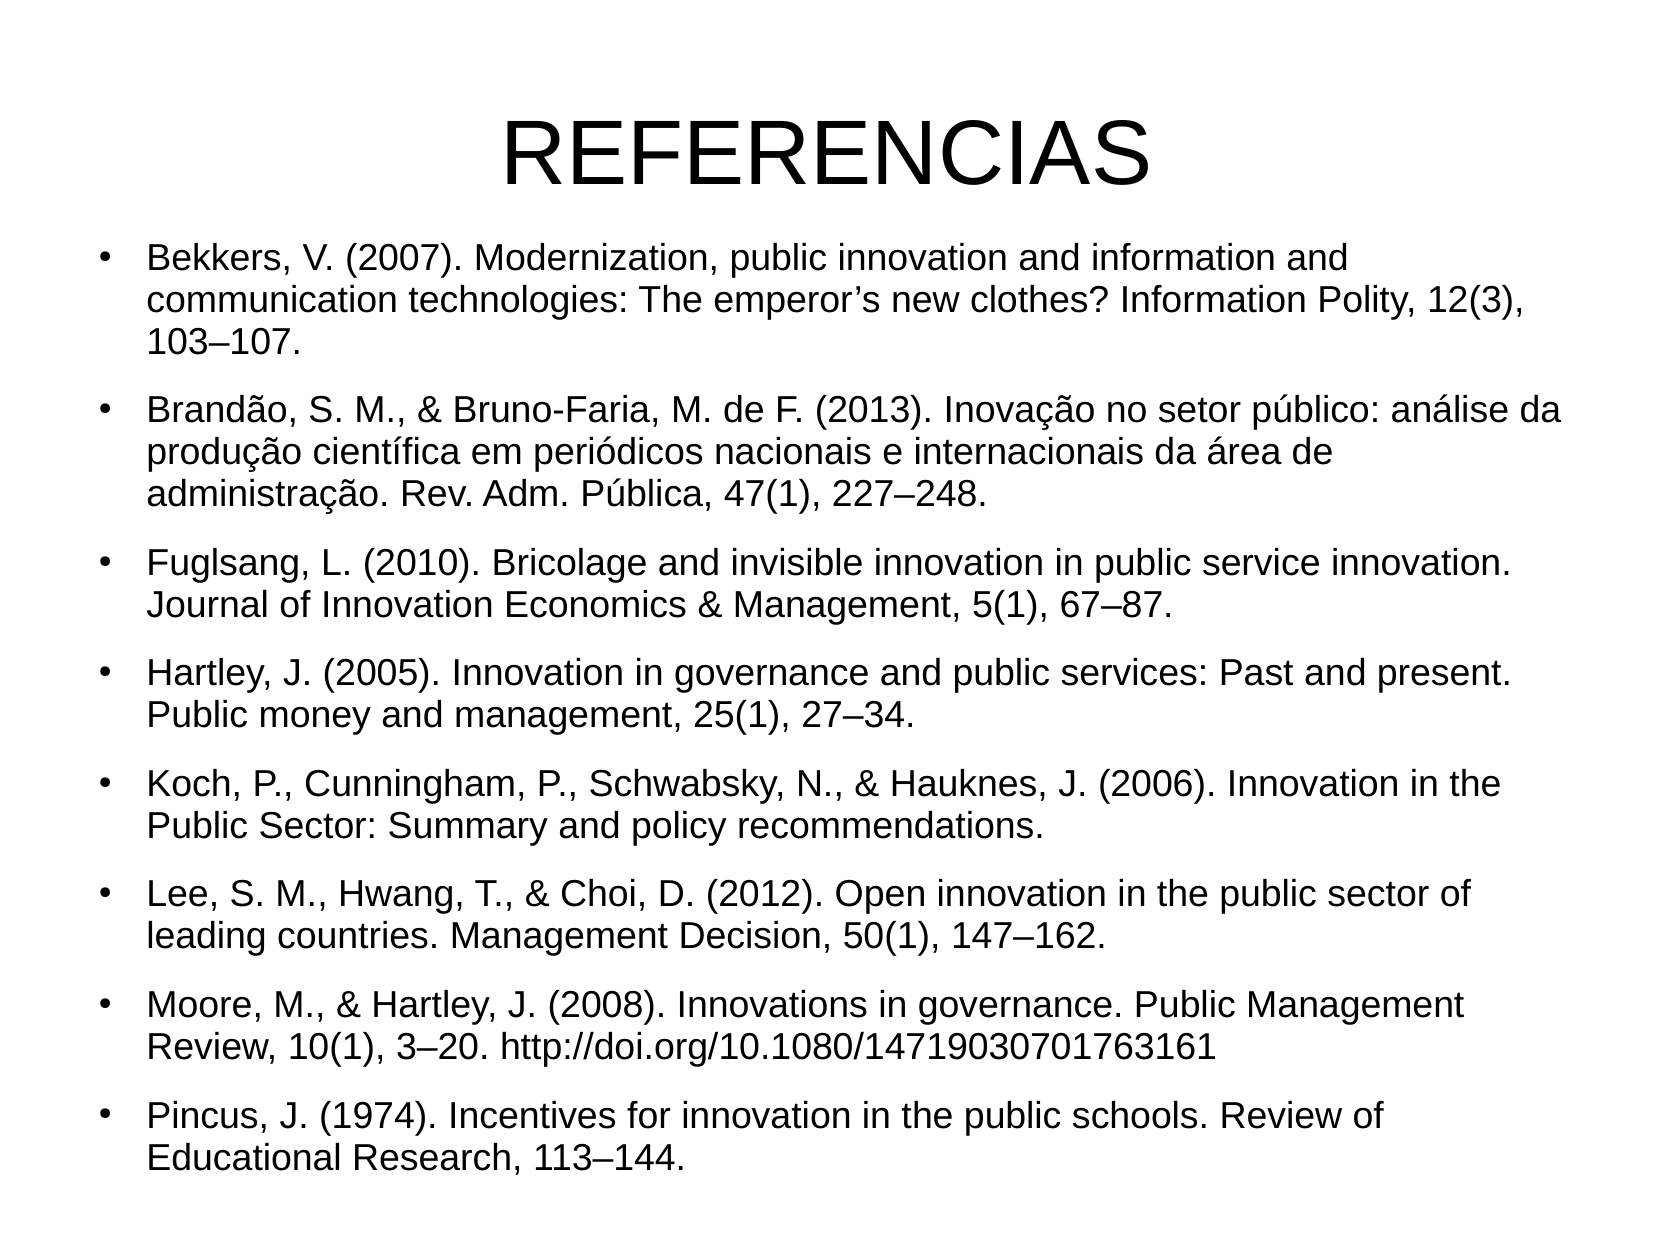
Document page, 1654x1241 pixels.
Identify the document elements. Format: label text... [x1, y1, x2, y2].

title REFERENCIAS [82, 49, 1571, 236]
list Bekkers, V. (2007). Modernization, public innovation and information and communication technologies: The emperor’s new clothes? Information Polity, 12(3), 103–107. Brandão, S. M., & Bruno-Faria, M. de F. (2013). Inovação no setor público: análise da produção científica em periódicos nacionais e internacionais da área de administração. Rev. Adm. Pública, 47(1), 227–248. Fuglsang, L. (2010). Bricolage and invisible innovation in public service innovation. Journal of Innovation Economics & Management, 5(1), 67–87. Hartley, J. (2005). Innovation in governance and public services: Past and present. Public money and management, 25(1), 27–34. Koch, P., Cunningham, P., Schwabsky, N., & Hauknes, J. (2006). Innovation in the Public Sector: Summary and policy recommendations. Lee, S. M., Hwang, T., & Choi, D. (2012). Open innovation in the public sector of leading countries. Management Decision, 50(1), 147–162. Moore, M., & Hartley, J. (2008). Innovations in governance. Public Management Review, 10(1), 3–20. http://doi.org/10.1080/14719030701763161 Pincus, J. (1974). Incentives for innovation in the public schools. Review of Educational Research, 113–144. [82, 236, 1571, 1182]
